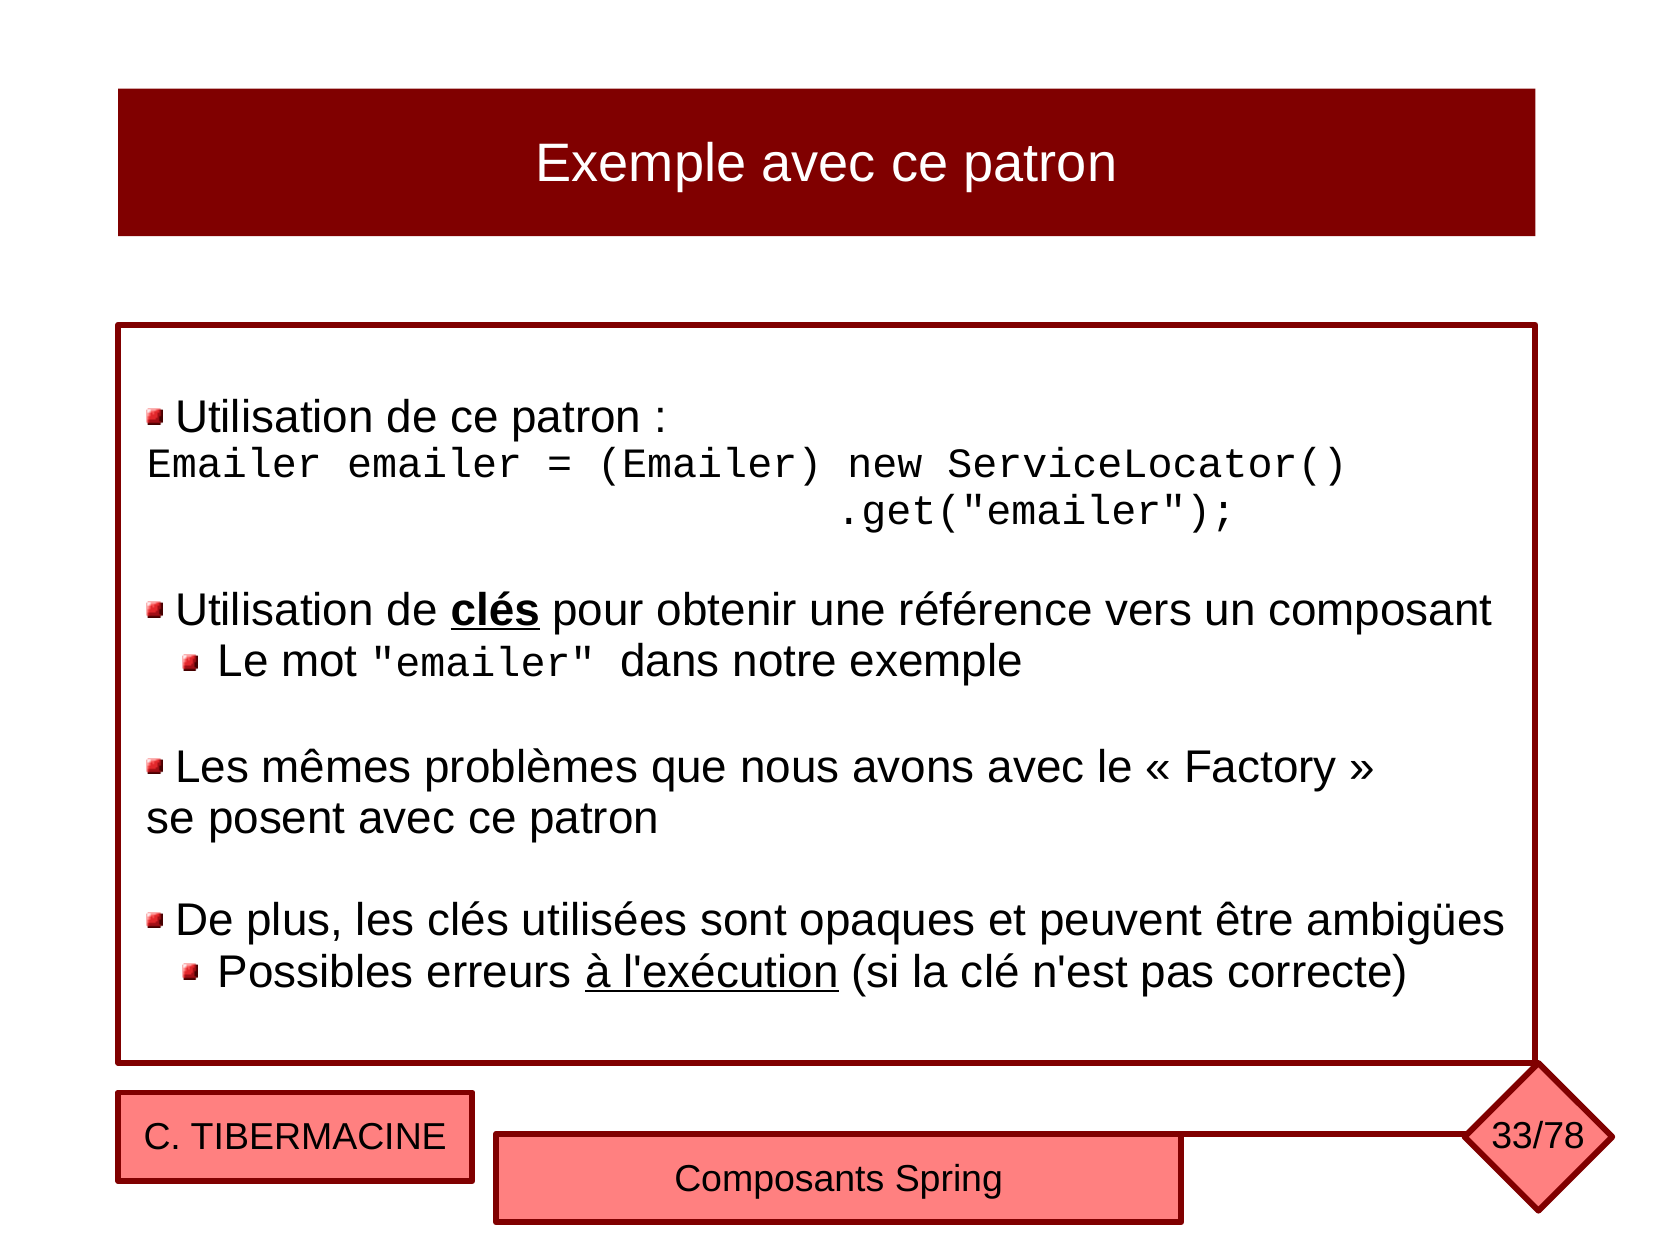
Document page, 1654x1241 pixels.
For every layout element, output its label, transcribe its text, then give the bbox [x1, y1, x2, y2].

text_box Composants Spring [496, 1133, 1182, 1223]
picture [146, 758, 163, 774]
picture [146, 601, 163, 618]
text_box Utilisation de ce patron : Emailer emailer = (Emailer) new ServiceLocator() .get("emailer"); Utilisation de clés pour obtenir une référence vers un composant Le mot "emailer" dans notre exemple Les mêmes problèmes que nous avons avec le « Factory » se posent avec ce patron De plus, les clés utilisées sont opaques et peuvent être ambigües Possibles erreurs à l'exécution (si la clé n'est pas correcte) [118, 324, 1536, 1063]
picture [146, 408, 163, 425]
picture [182, 654, 198, 671]
picture [146, 912, 163, 928]
text_box C. TIBERMACINE [118, 1092, 473, 1182]
text_box <numéro>/78 [1476, 1107, 1613, 1207]
picture [182, 963, 198, 980]
text_box Exemple avec ce patron [118, 88, 1536, 237]
text_box [1494, 1062, 1583, 1107]
text_box [1464, 1125, 1476, 1149]
